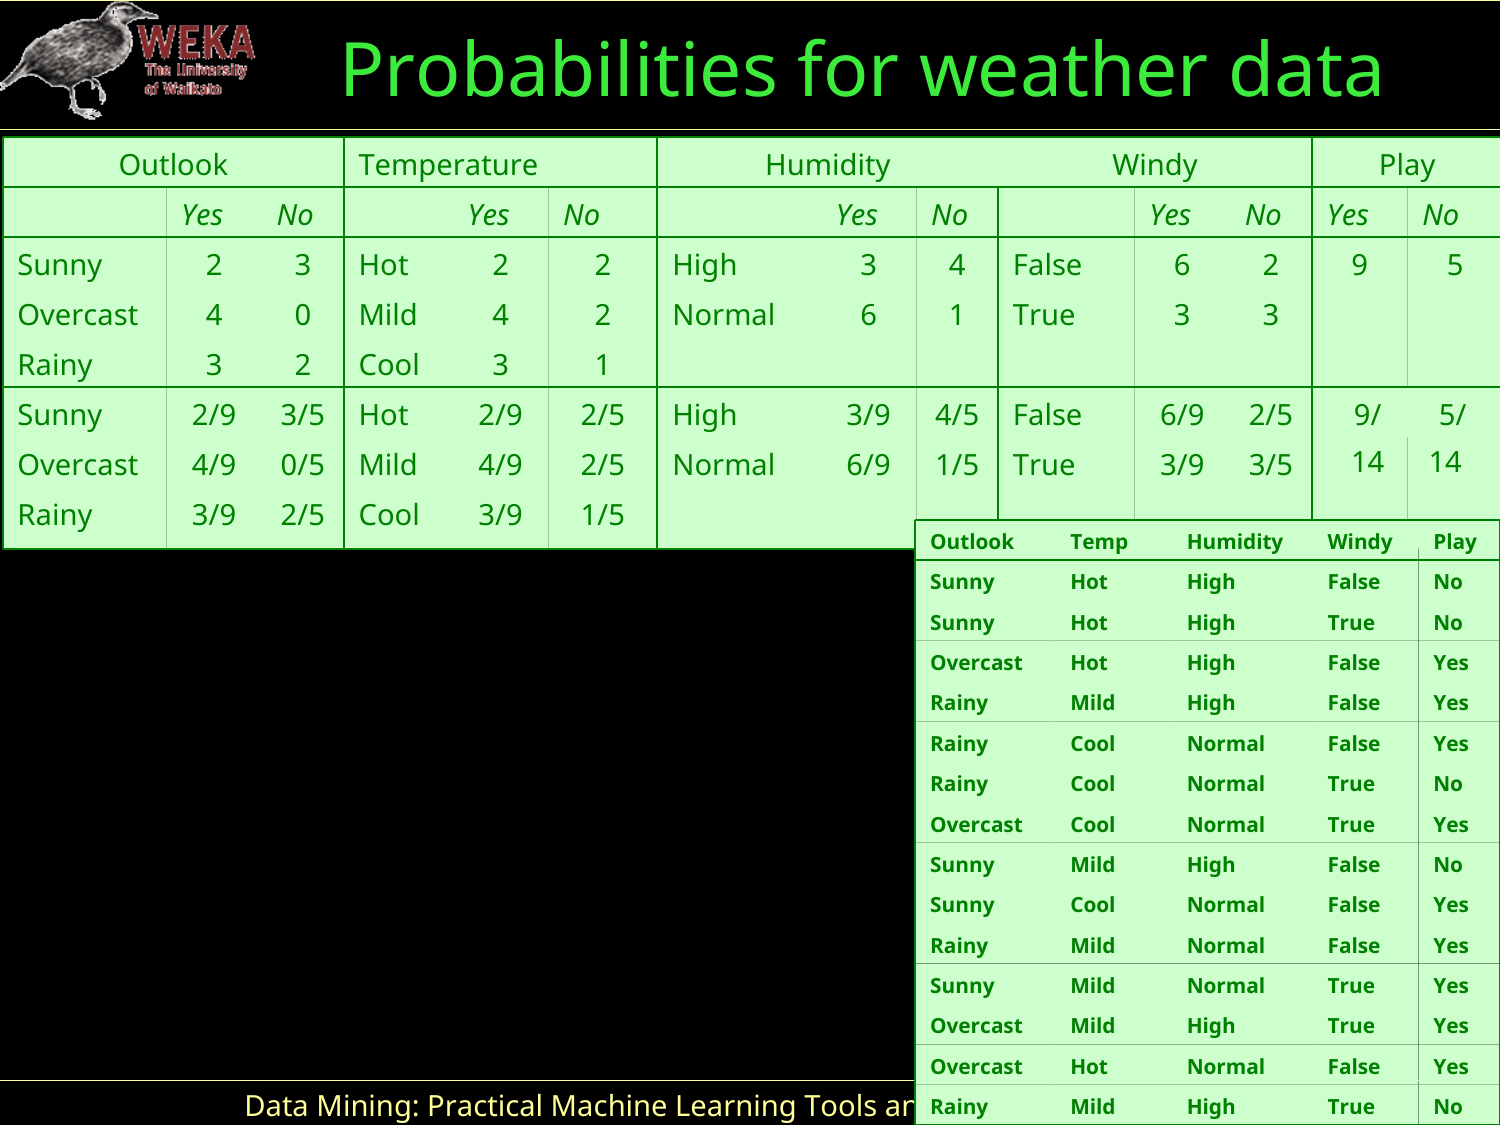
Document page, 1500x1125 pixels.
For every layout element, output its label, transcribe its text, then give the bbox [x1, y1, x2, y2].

text_box No [1419, 601, 1499, 641]
text_box 4 [917, 238, 997, 287]
text_box High [1173, 641, 1313, 682]
text_box Yes [1419, 883, 1499, 924]
text_box 3/5 [262, 388, 343, 437]
text_box Yes [1419, 682, 1499, 722]
text_box 2/5 [1231, 388, 1311, 437]
text_box False [1313, 561, 1419, 601]
text_box [658, 337, 997, 386]
text_box Sunny [916, 964, 1056, 1004]
text_box True [1313, 803, 1419, 843]
text_box False [1313, 641, 1419, 682]
text_box [4, 188, 167, 236]
text_box Yes [1419, 924, 1499, 964]
text_box Yes [1419, 722, 1499, 762]
text_box Sunny [916, 561, 1056, 601]
text_box 3 [167, 337, 262, 386]
text_box 9 [1313, 238, 1408, 287]
text_box Sunny [4, 238, 167, 287]
text_box Normal [1173, 883, 1313, 924]
text_box False [999, 388, 1135, 437]
text_box Overcast [916, 1004, 1056, 1045]
text_box High [1173, 1004, 1313, 1045]
text_box [999, 188, 1135, 236]
text_box Sunny [916, 883, 1056, 924]
text_box Rainy [4, 337, 167, 386]
text_box Hot [1056, 1045, 1173, 1085]
text_box No [1408, 188, 1500, 236]
text_box Yes [1419, 1004, 1499, 1045]
text_box Normal [658, 287, 822, 337]
text_box 2/9 [167, 388, 262, 437]
text_box Sunny [916, 843, 1056, 883]
text_box Normal [1173, 964, 1313, 1004]
text_box High [1173, 682, 1313, 722]
text_box Rainy [916, 924, 1056, 964]
text_box Overcast [916, 803, 1056, 843]
text_box 2 [1231, 238, 1311, 287]
text_box Rainy [916, 1085, 1056, 1124]
text_box [999, 487, 1311, 519]
text_box Mild [1056, 1085, 1173, 1124]
text_box Cool [1056, 722, 1173, 762]
text_box False [1313, 722, 1419, 762]
text_box Hot [345, 388, 453, 437]
text_box 2 [262, 337, 343, 386]
text_box [999, 337, 1311, 386]
text_box 2/5 [549, 388, 656, 437]
text_box No [917, 188, 997, 236]
text_box False [1313, 924, 1419, 964]
text_box False [1313, 883, 1419, 924]
text_box 3/9 [822, 388, 917, 437]
picture [0, 1, 266, 129]
text_box Overcast [4, 287, 167, 337]
text_box False [999, 238, 1135, 287]
text_box Cool [1056, 803, 1173, 843]
text_box [658, 487, 997, 548]
text_box True [999, 287, 1135, 337]
text_box 6/9 [822, 437, 917, 487]
text_box No [1419, 843, 1499, 883]
text_box 0 [262, 287, 343, 337]
text_box No [1231, 188, 1311, 236]
text_box Mild [1056, 843, 1173, 883]
text_box Sunny [916, 601, 1056, 641]
text_box High [1173, 601, 1313, 641]
text_box 5 [1408, 238, 1500, 287]
text_box Temperature [345, 138, 656, 186]
text_box Overcast [916, 641, 1056, 682]
text_box 4/9 [167, 437, 262, 487]
text_box 6 [822, 287, 917, 337]
text_box Mild [1056, 924, 1173, 964]
text_box [345, 188, 453, 236]
text_box Humidity [1173, 521, 1313, 559]
text_box True [1313, 762, 1419, 803]
text_box Rainy [4, 487, 167, 548]
text_box Temp [1056, 521, 1173, 559]
text_box 1 [549, 337, 656, 386]
text_box Outlook [916, 521, 1056, 559]
text_box 1/5 [917, 437, 997, 487]
text_box Hot [1056, 561, 1173, 601]
text_box 1/5 [549, 487, 656, 548]
text_box Normal [1173, 803, 1313, 843]
text_box False [1313, 1045, 1419, 1085]
text_box 2 [549, 287, 656, 337]
text_box Yes [1419, 964, 1499, 1004]
text_box 3/5 [1231, 437, 1311, 487]
text_box 6/9 [1135, 388, 1231, 437]
text_box 2 [167, 238, 262, 287]
text_box Cool [1056, 883, 1173, 924]
text_box Yes [1135, 188, 1231, 236]
text_box High [658, 238, 822, 287]
text_box [1313, 287, 1500, 386]
text_box No [549, 188, 656, 236]
text_box High [1173, 561, 1313, 601]
text_box High [1173, 1085, 1313, 1124]
text_box 3/9 [1135, 437, 1231, 487]
text_box No [1419, 1085, 1499, 1124]
text_box 3/9 [453, 487, 549, 548]
text_box 3 [262, 238, 343, 287]
text_box Normal [1173, 1045, 1313, 1085]
text_box Yes [1419, 641, 1499, 682]
text_box Mild [345, 287, 453, 337]
text_box 4/5 [917, 388, 997, 437]
text_box 3 [1231, 287, 1311, 337]
text_box False [1313, 682, 1419, 722]
text_box Hot [1056, 641, 1173, 682]
text_box Rainy [916, 722, 1056, 762]
text_box [1313, 437, 1500, 519]
text_box Play [1419, 521, 1499, 559]
text_box Humidity [658, 138, 999, 186]
text_box 2/5 [549, 437, 656, 487]
text_box Cool [345, 337, 453, 386]
text_box 3 [1135, 287, 1231, 337]
text_box Mild [1056, 1004, 1173, 1045]
text_box True [999, 437, 1135, 487]
text_box Cool [345, 487, 453, 548]
text_box Overcast [4, 437, 167, 487]
text_box True [1313, 1085, 1419, 1124]
text_box Mild [1056, 964, 1173, 1004]
text_box Hot [345, 238, 453, 287]
text_box Windy [1313, 521, 1419, 559]
text_box Yes [453, 188, 549, 236]
text_box Yes [1419, 803, 1499, 843]
text_box 2 [549, 238, 656, 287]
text_box 2/9 [453, 388, 549, 437]
text_box Overcast [916, 1045, 1056, 1085]
text_box [658, 188, 822, 236]
text_box Normal [658, 437, 822, 487]
text_box True [1313, 601, 1419, 641]
text_box Mild [345, 437, 453, 487]
text_box Play [1313, 138, 1500, 186]
text_box Yes [1313, 188, 1408, 236]
text_box Normal [1173, 722, 1313, 762]
text_box Yes [1419, 1045, 1499, 1085]
text_box 2 [453, 238, 549, 287]
text_box False [1313, 843, 1419, 883]
text_box Normal [1173, 762, 1313, 803]
text_box Rainy [916, 762, 1056, 803]
text_box Mild [1056, 682, 1173, 722]
text_box True [1313, 1004, 1419, 1045]
text_box High [658, 388, 822, 437]
text_box 6 [1135, 238, 1231, 287]
text_box 0/5 [262, 437, 343, 487]
text_box 9/ 14 [1313, 388, 1424, 437]
text_box 3/9 [167, 487, 262, 548]
text_box 3 [453, 337, 549, 386]
text_box No [1419, 561, 1499, 601]
text_box High [1173, 843, 1313, 883]
text_box Normal [1173, 924, 1313, 964]
text_box 4 [453, 287, 549, 337]
text_box Outlook [4, 138, 343, 186]
text_box No [1419, 762, 1499, 803]
text_box Sunny [4, 388, 167, 437]
text_box 3 [822, 238, 917, 287]
text_box Yes [167, 188, 262, 236]
title Probabilities for weather data [324, 0, 1500, 136]
text_box Rainy [916, 682, 1056, 722]
text_box Windy [999, 138, 1311, 186]
text_box 4/9 [453, 437, 549, 487]
text_box Cool [1056, 762, 1173, 803]
text_box True [1313, 964, 1419, 1004]
text_box Yes [822, 188, 917, 236]
text_box 4 [167, 287, 262, 337]
text_box 1 [917, 287, 997, 337]
text_box Hot [1056, 601, 1173, 641]
text_box 5/ 14 [1424, 388, 1500, 437]
text_box 2/5 [262, 487, 343, 548]
text_box No [262, 188, 343, 236]
